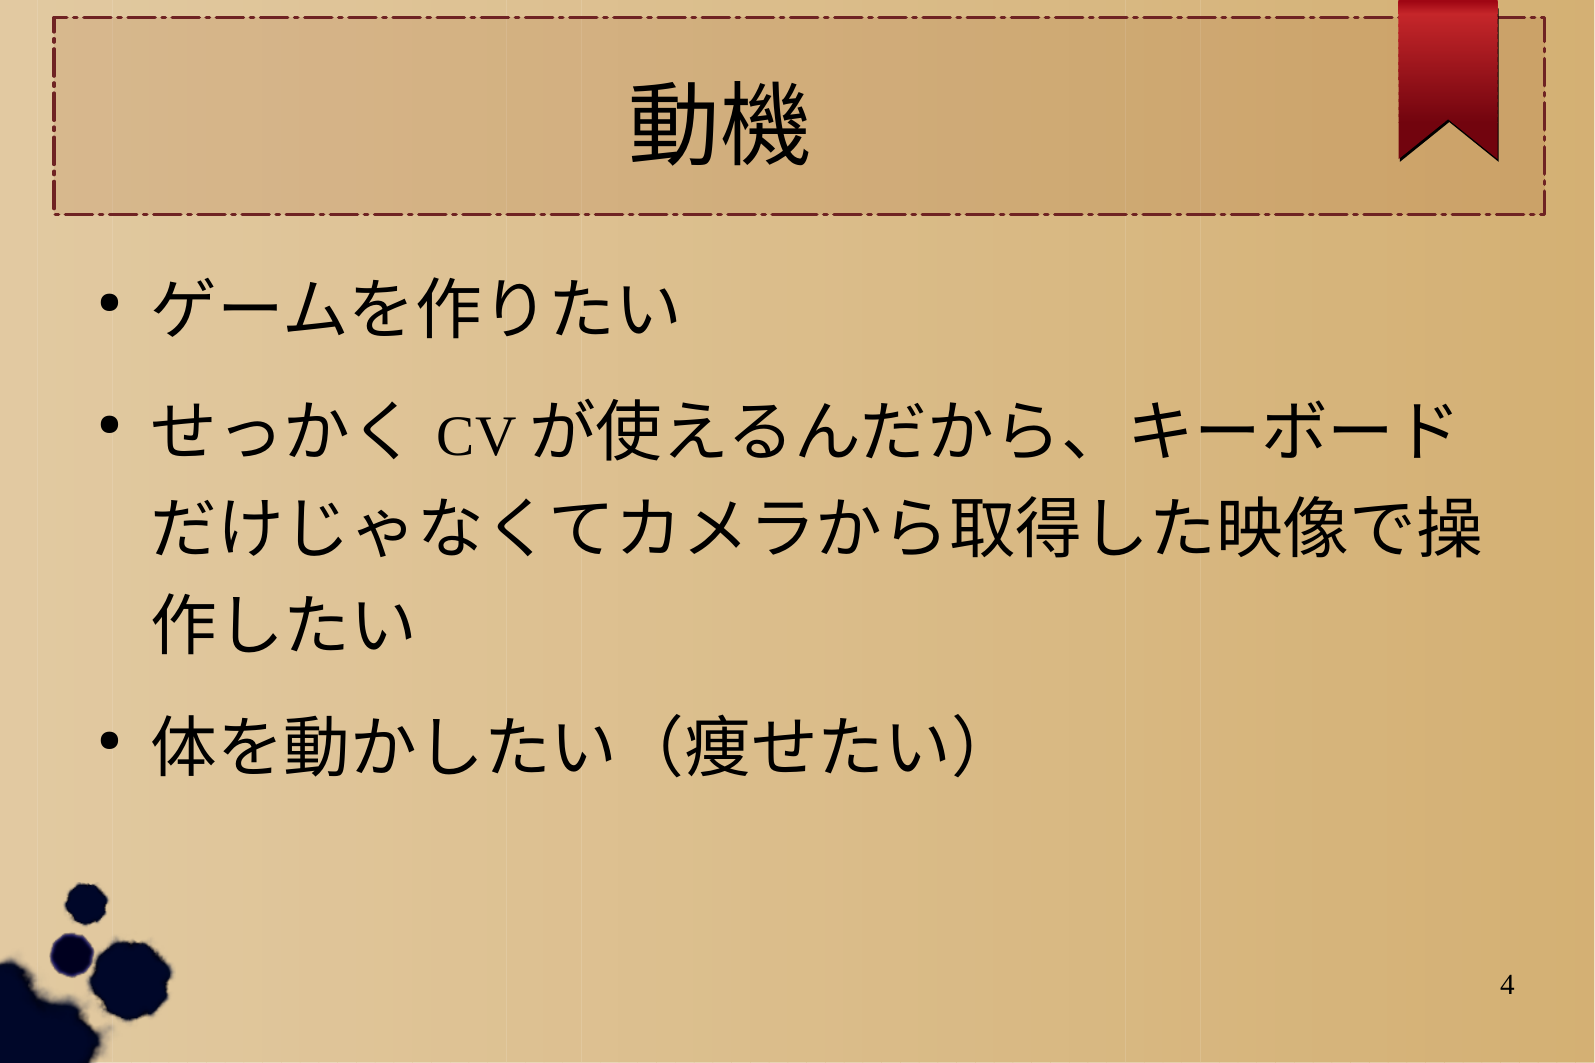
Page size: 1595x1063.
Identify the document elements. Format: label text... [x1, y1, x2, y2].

title 動機 [79, 40, 1361, 196]
list ゲームを作りたい せっかくCVが使えるんだから、キーボードだけじゃなくてカメラから取得した映像で操作したい 体を動かしたい（痩せたい） [79, 256, 1515, 873]
